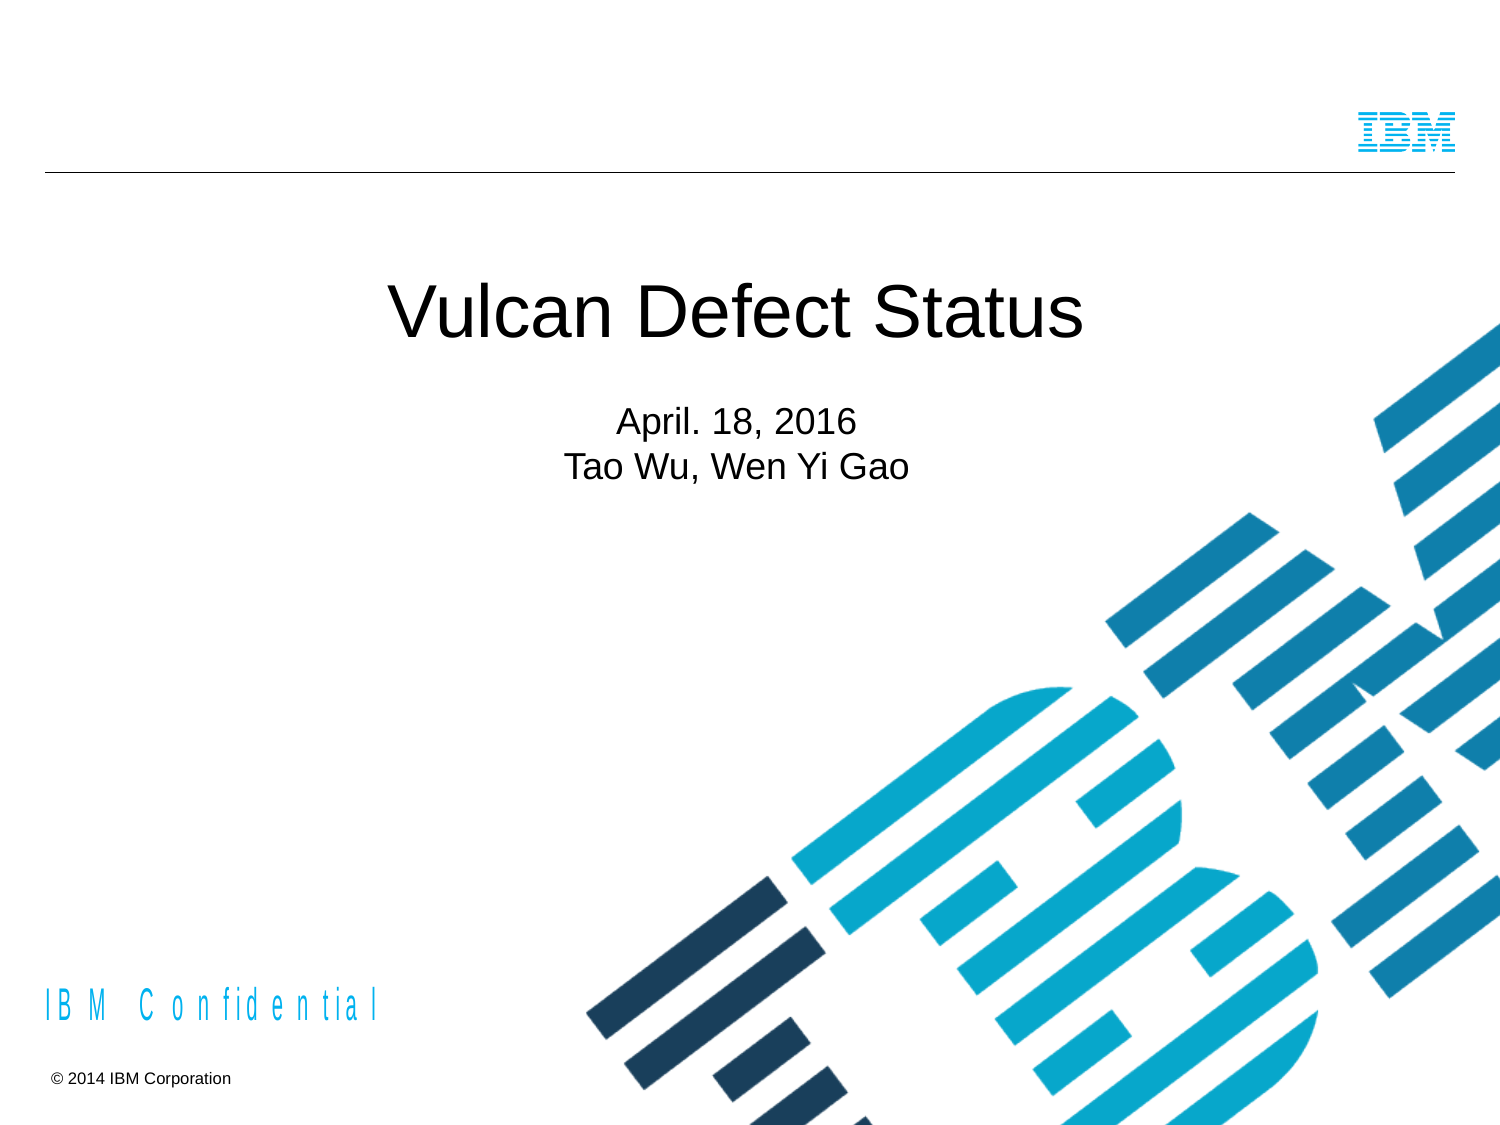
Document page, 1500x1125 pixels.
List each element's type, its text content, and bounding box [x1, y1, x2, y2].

picture [29, 972, 400, 1040]
picture [1358, 112, 1455, 152]
title Vulcan Defect Status April. 18, 2016 Tao Wu, Wen Yi Gao [22, 196, 1416, 554]
picture [585, 308, 1500, 1125]
